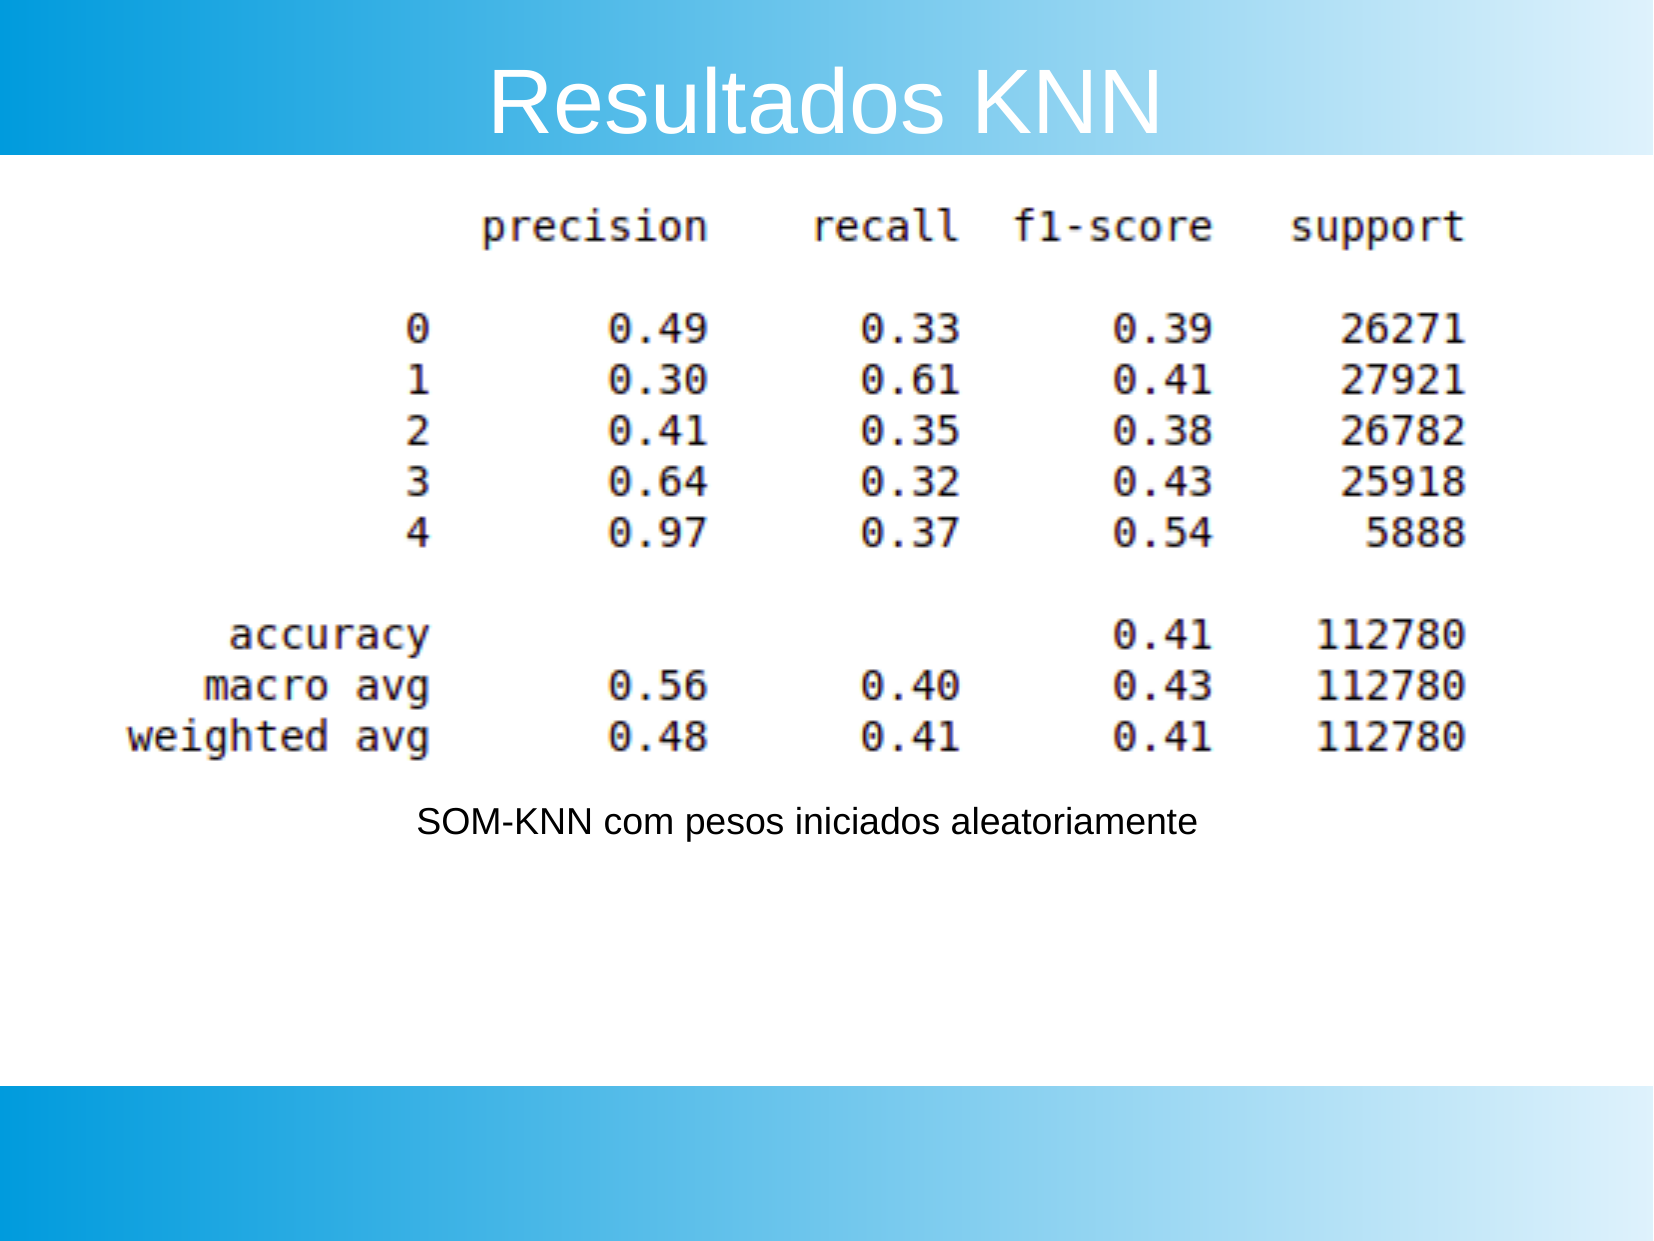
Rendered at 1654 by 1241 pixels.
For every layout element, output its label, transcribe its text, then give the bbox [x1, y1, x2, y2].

title Resultados KNN [82, 49, 1571, 155]
picture [82, 188, 1571, 791]
text_box SOM-KNN com pesos iniciados aleatoriamente [401, 793, 1465, 851]
